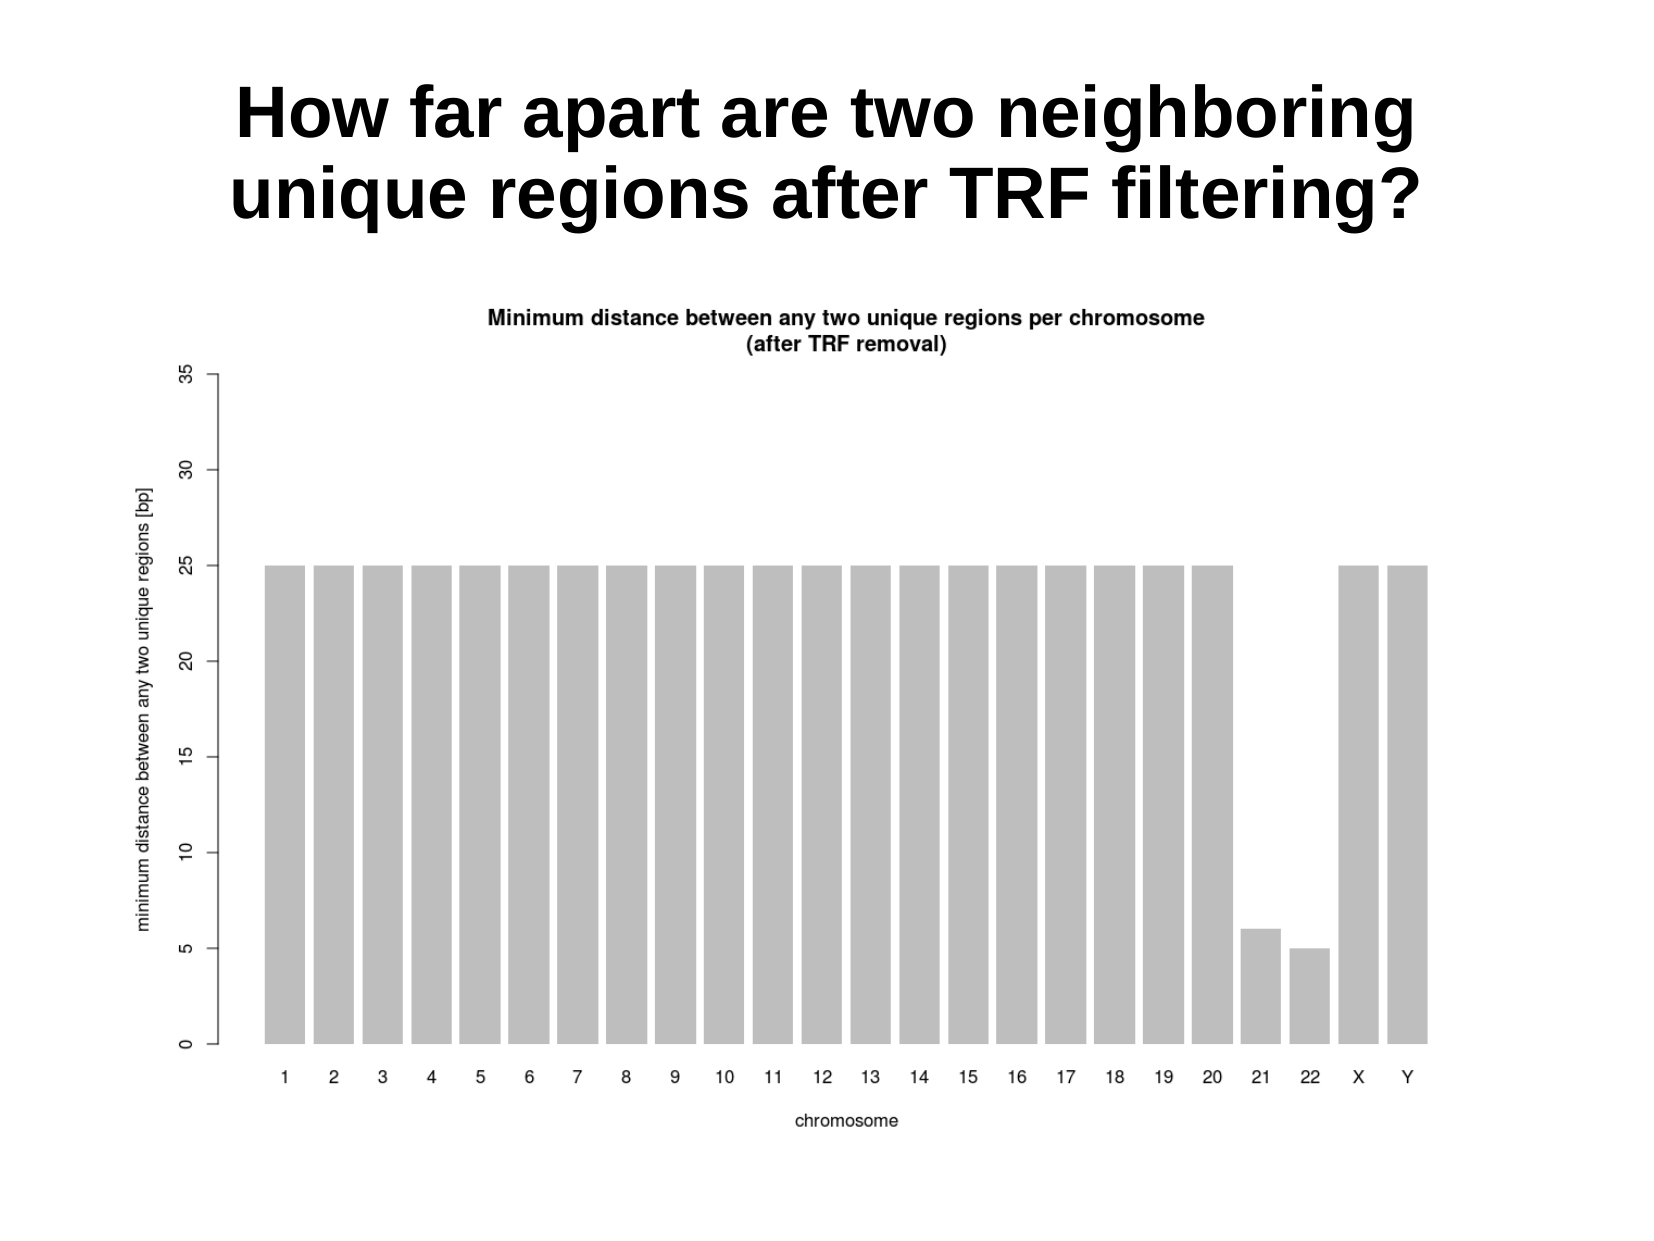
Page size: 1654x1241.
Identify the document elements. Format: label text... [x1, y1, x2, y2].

picture [129, 285, 1520, 1155]
title How far apart are two neighboring unique regions after TRF filtering? [82, 49, 1571, 257]
